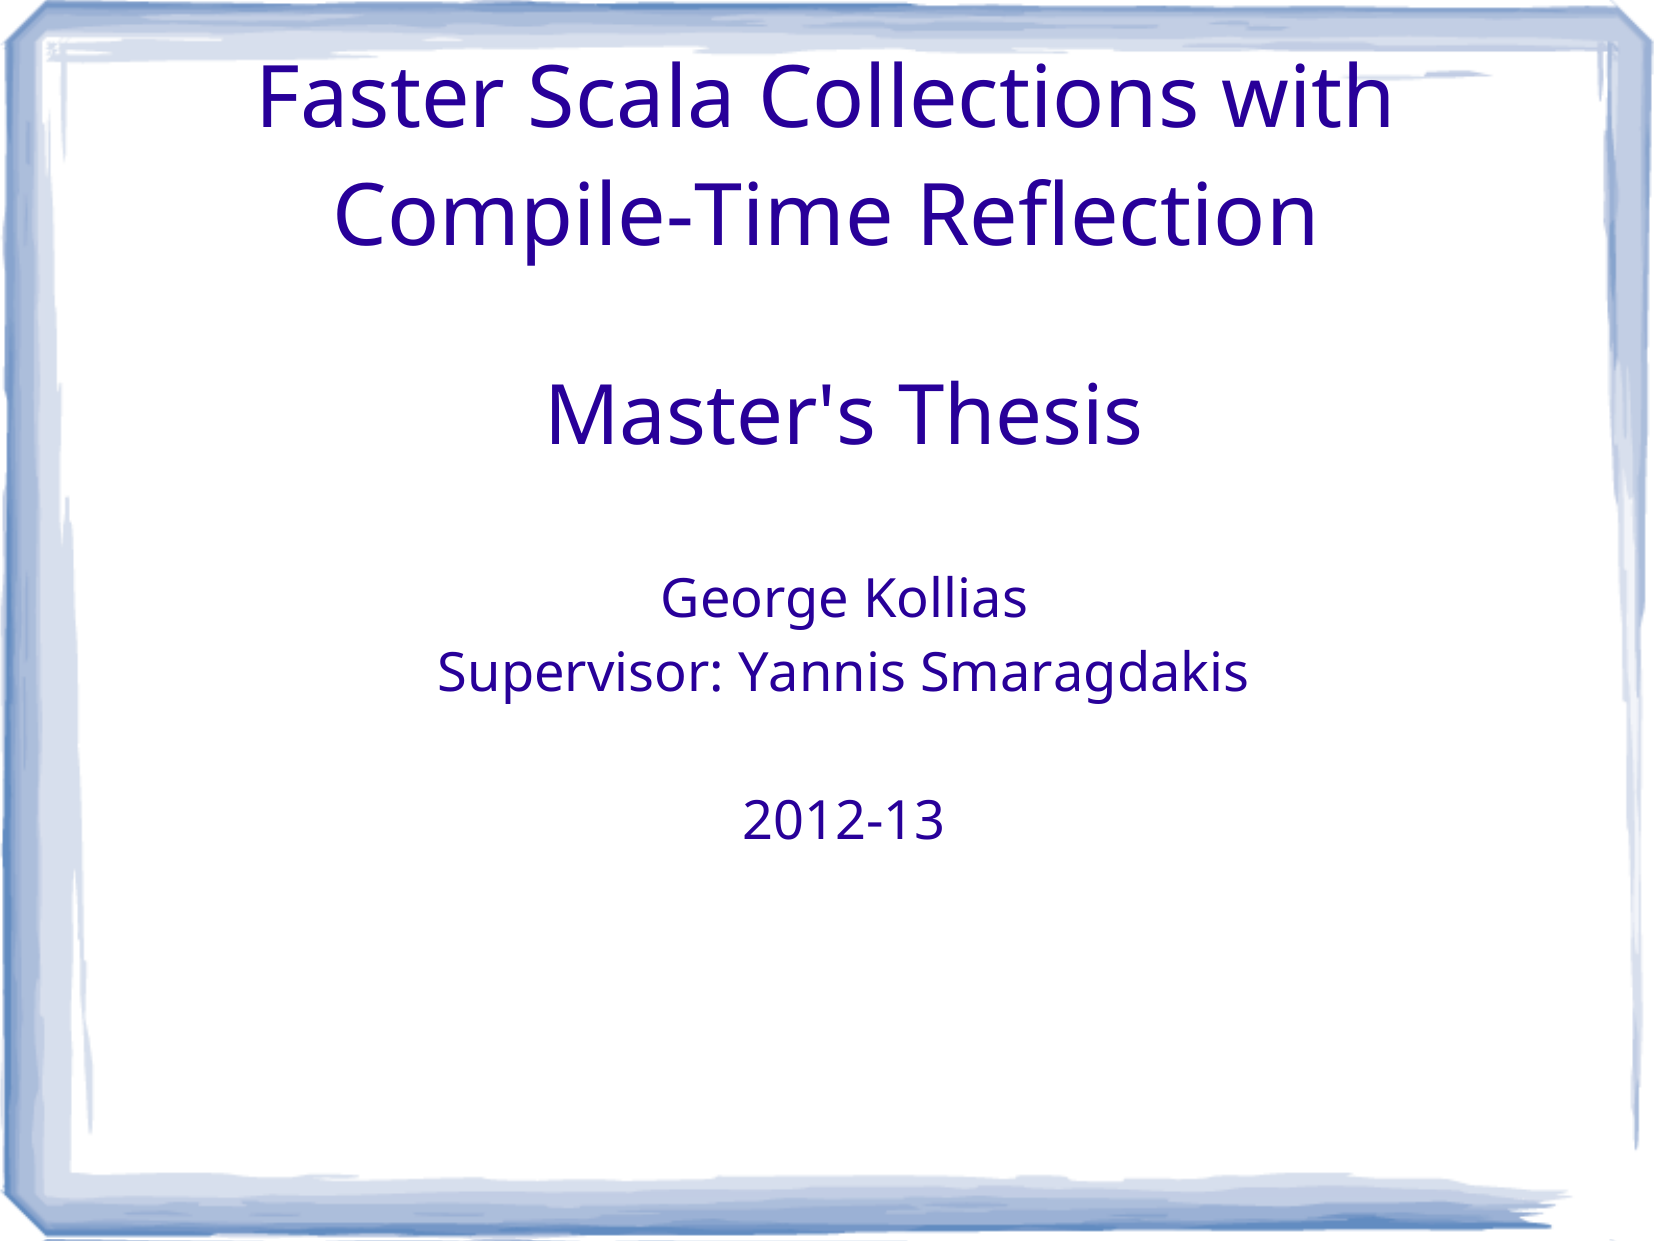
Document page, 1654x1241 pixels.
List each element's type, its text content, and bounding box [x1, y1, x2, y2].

subtitle Master's Thesis George Kollias Supervisor: Yannis Smaragdakis 2012-13 [118, 324, 1571, 818]
picture [0, 0, 1654, 1241]
title Faster Scala Collections with Compile-Time Reflection [82, 49, 1571, 257]
